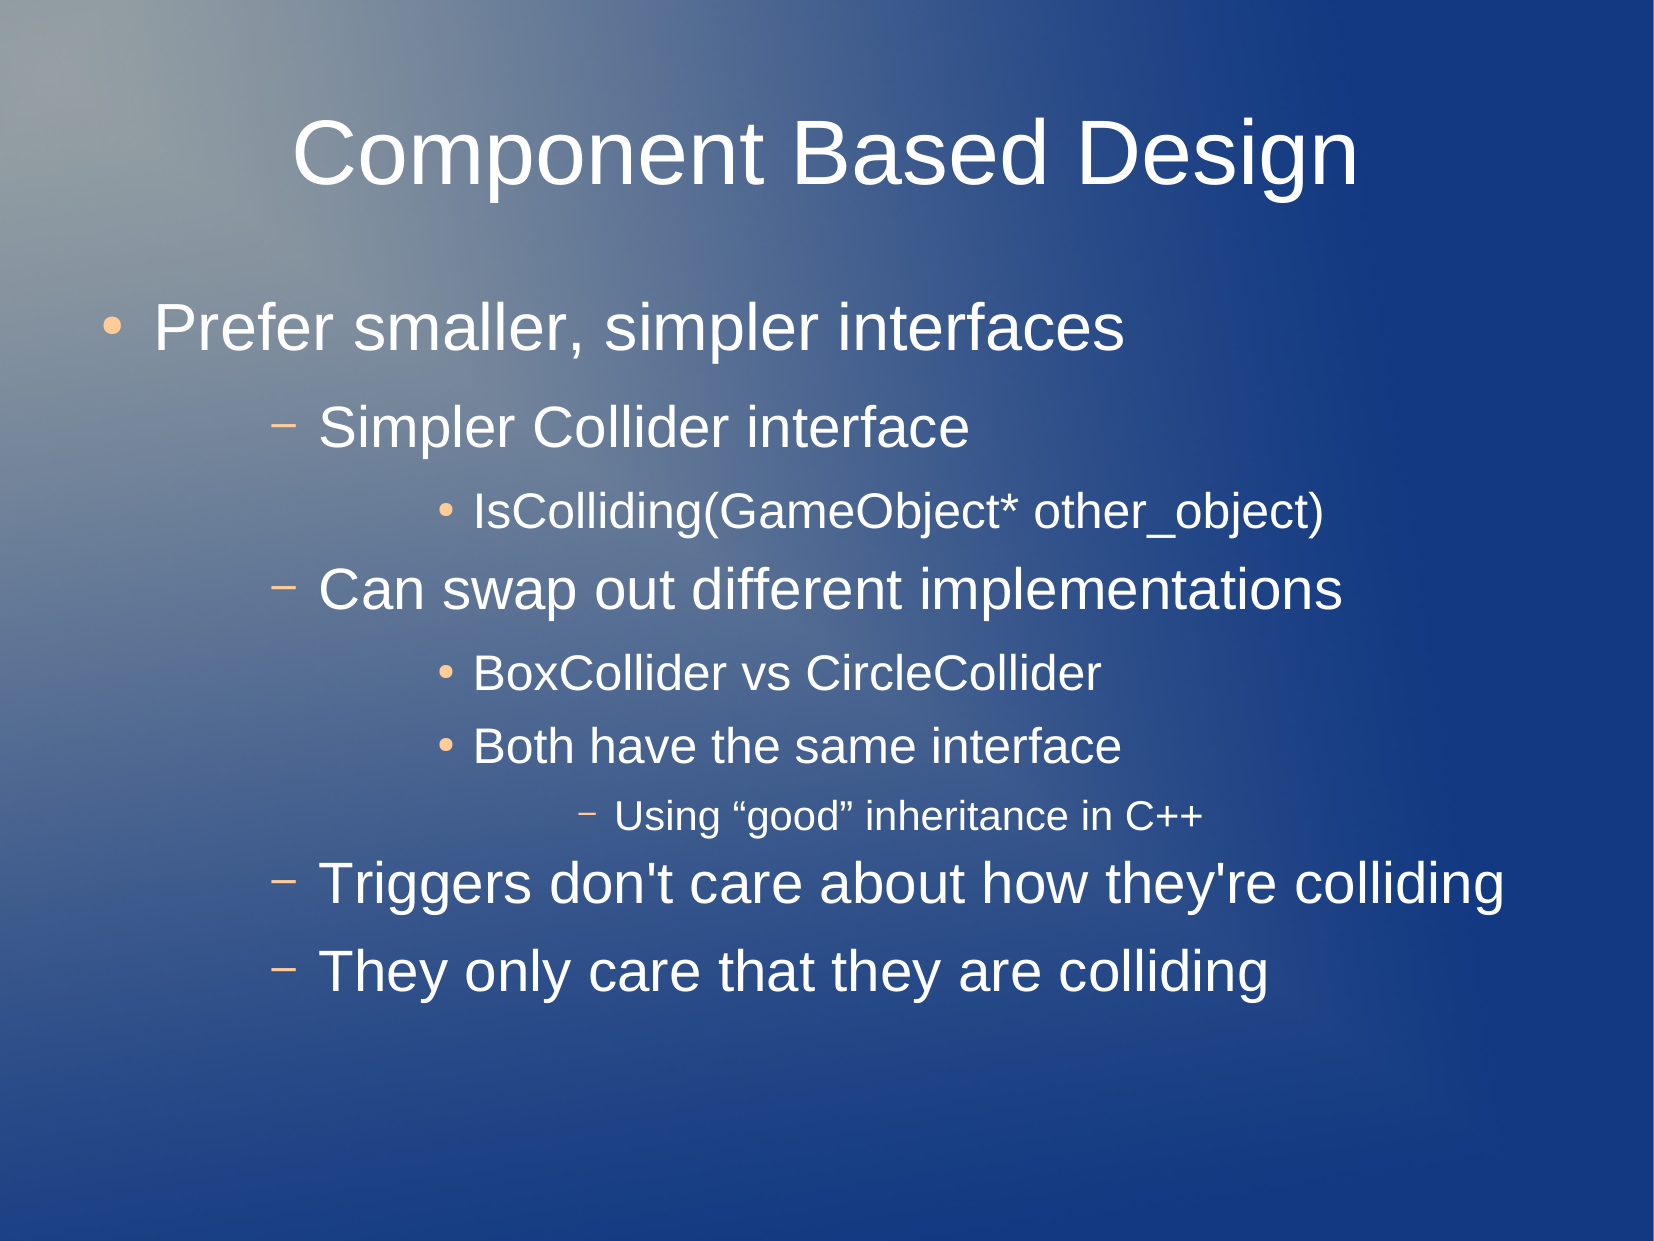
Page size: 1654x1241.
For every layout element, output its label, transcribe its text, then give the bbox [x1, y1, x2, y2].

list Prefer smaller, simpler interfaces Simpler Collider interface IsColliding(GameObject* other_object) Can swap out different implementations BoxCollider vs CircleCollider Both have the same interface Using “good” inheritance in C++ Triggers don't care about how they're colliding They only care that they are colliding [82, 290, 1571, 1109]
title Component Based Design [82, 49, 1571, 257]
picture [0, 0, 1654, 1241]
